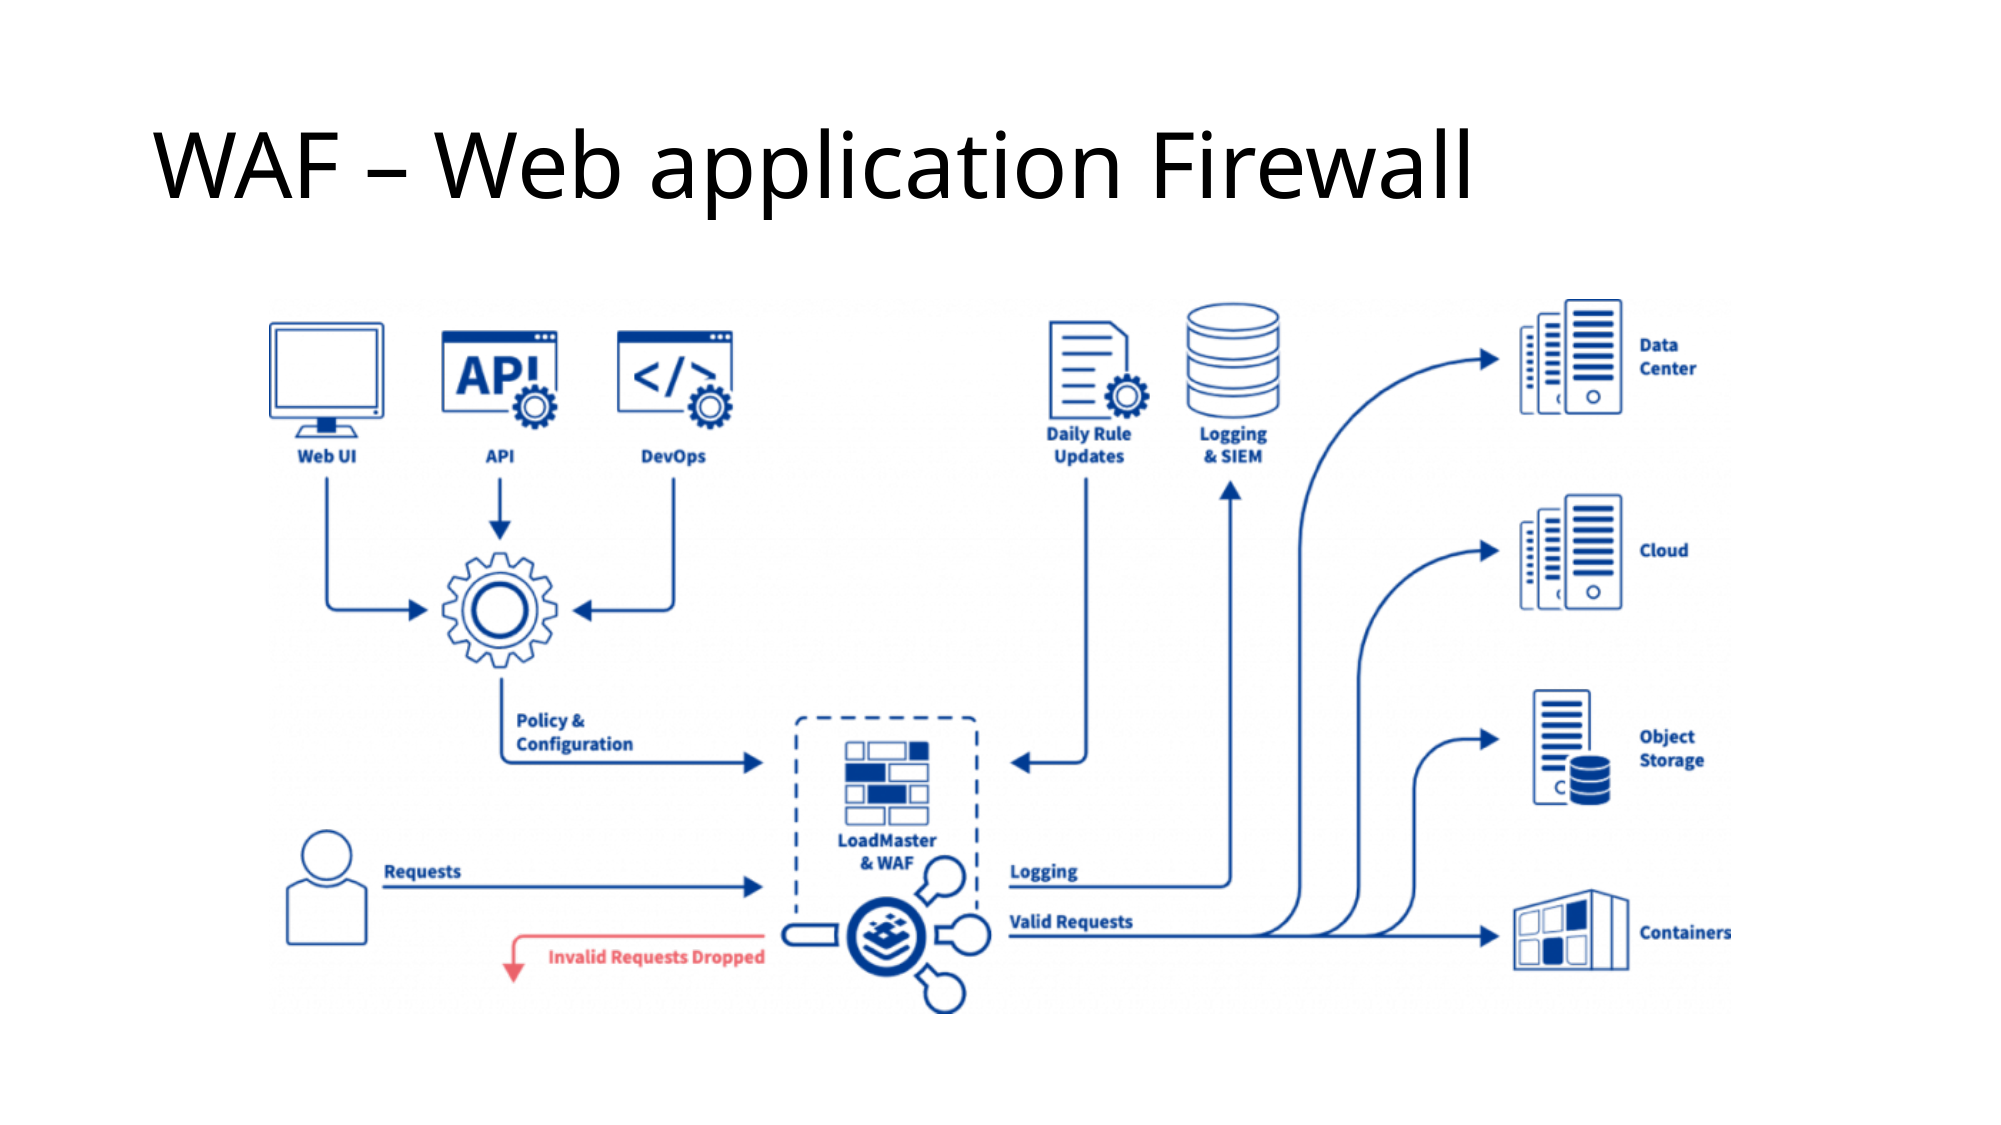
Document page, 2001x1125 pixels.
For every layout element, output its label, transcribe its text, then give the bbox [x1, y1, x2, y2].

picture [269, 299, 1731, 1014]
title WAF – Web application Firewall [137, 59, 1863, 278]
